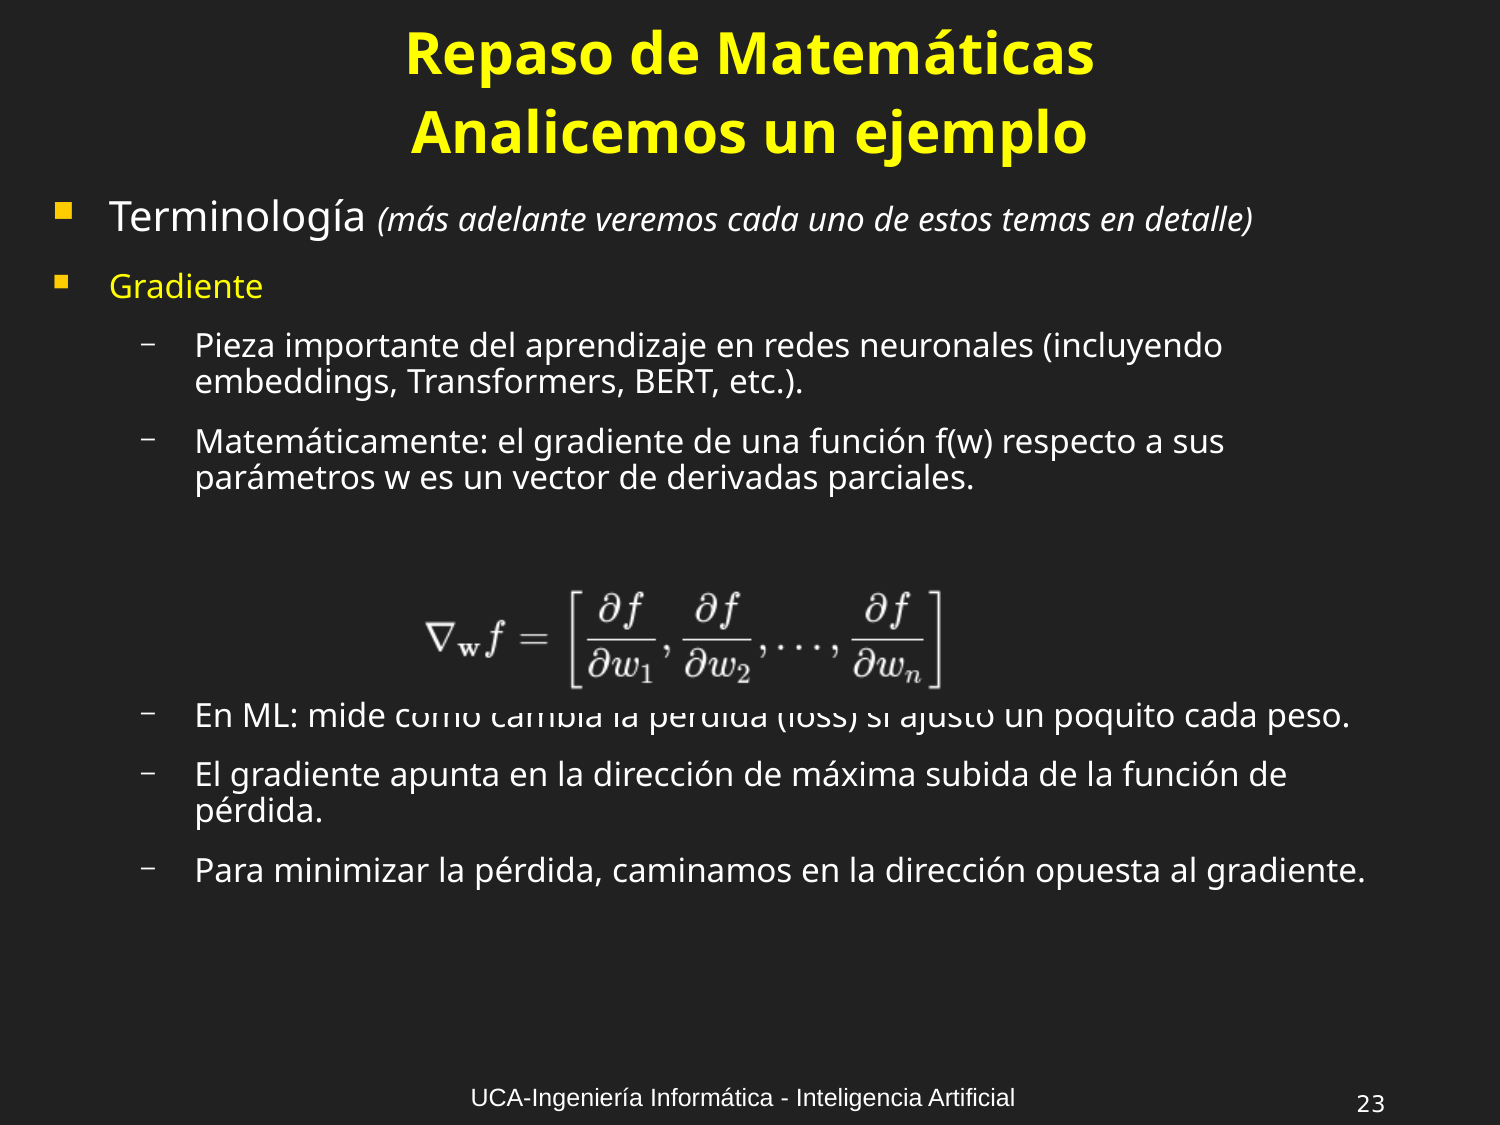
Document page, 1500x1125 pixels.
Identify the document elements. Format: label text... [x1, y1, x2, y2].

list Terminología (más adelante veremos cada uno de estos temas en detalle) Gradiente Pieza importante del aprendizaje en redes neuronales (incluyendo embeddings, Transformers, BERT, etc.). Matemáticamente: el gradiente de una función f(w) respecto a sus parámetros w es un vector de derivadas parciales. En ML: mide cómo cambia la pérdida (loss) si ajusto un poquito cada peso. El gradiente apunta en la dirección de máxima subida de la función de pérdida. Para minimizar la pérdida, caminamos en la dirección opuesta al gradiente. [37, 187, 1388, 901]
title Repaso de Matemáticas Analicemos un ejemplo [75, 33, 1426, 150]
picture [412, 581, 988, 713]
